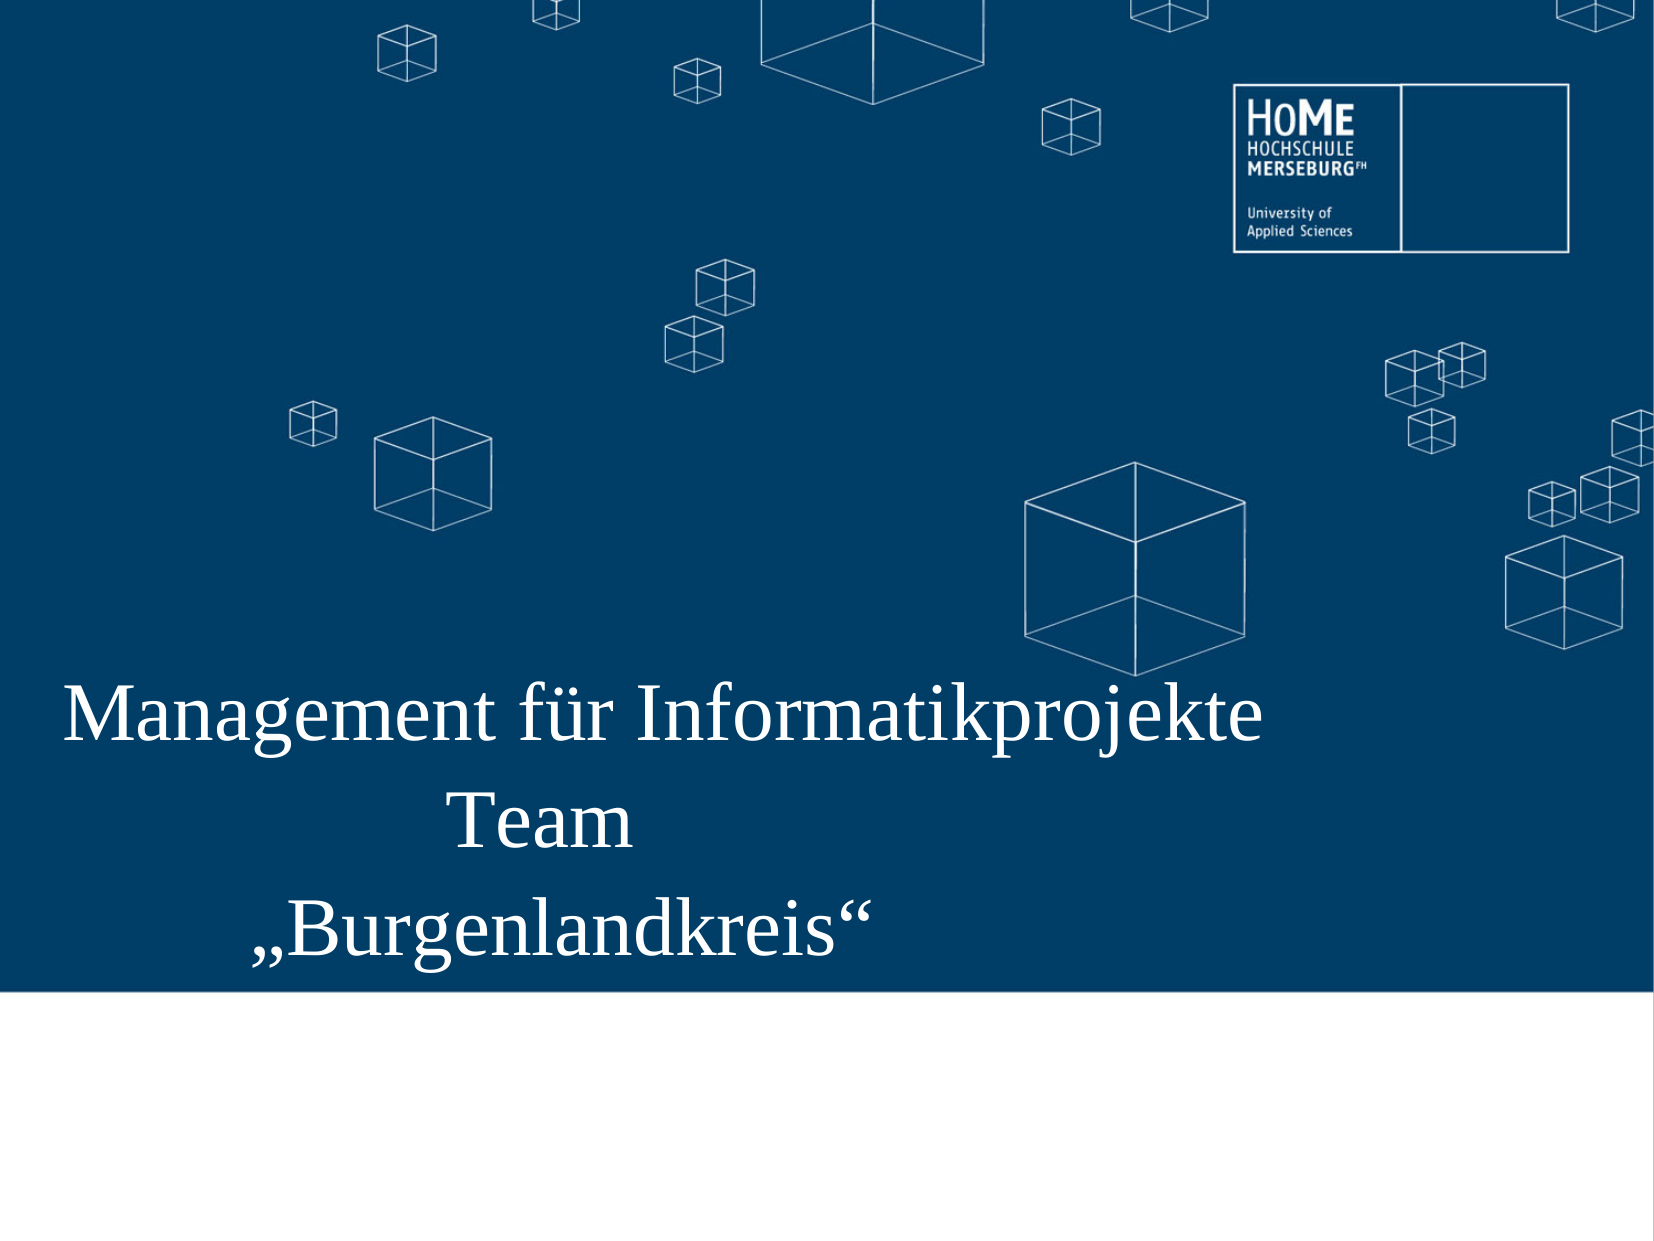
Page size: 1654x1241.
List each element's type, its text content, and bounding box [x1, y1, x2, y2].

text_box Management für Informatikprojekte Team „Burgenlandkreis“ [47, 649, 1441, 981]
picture [0, 0, 1654, 1241]
